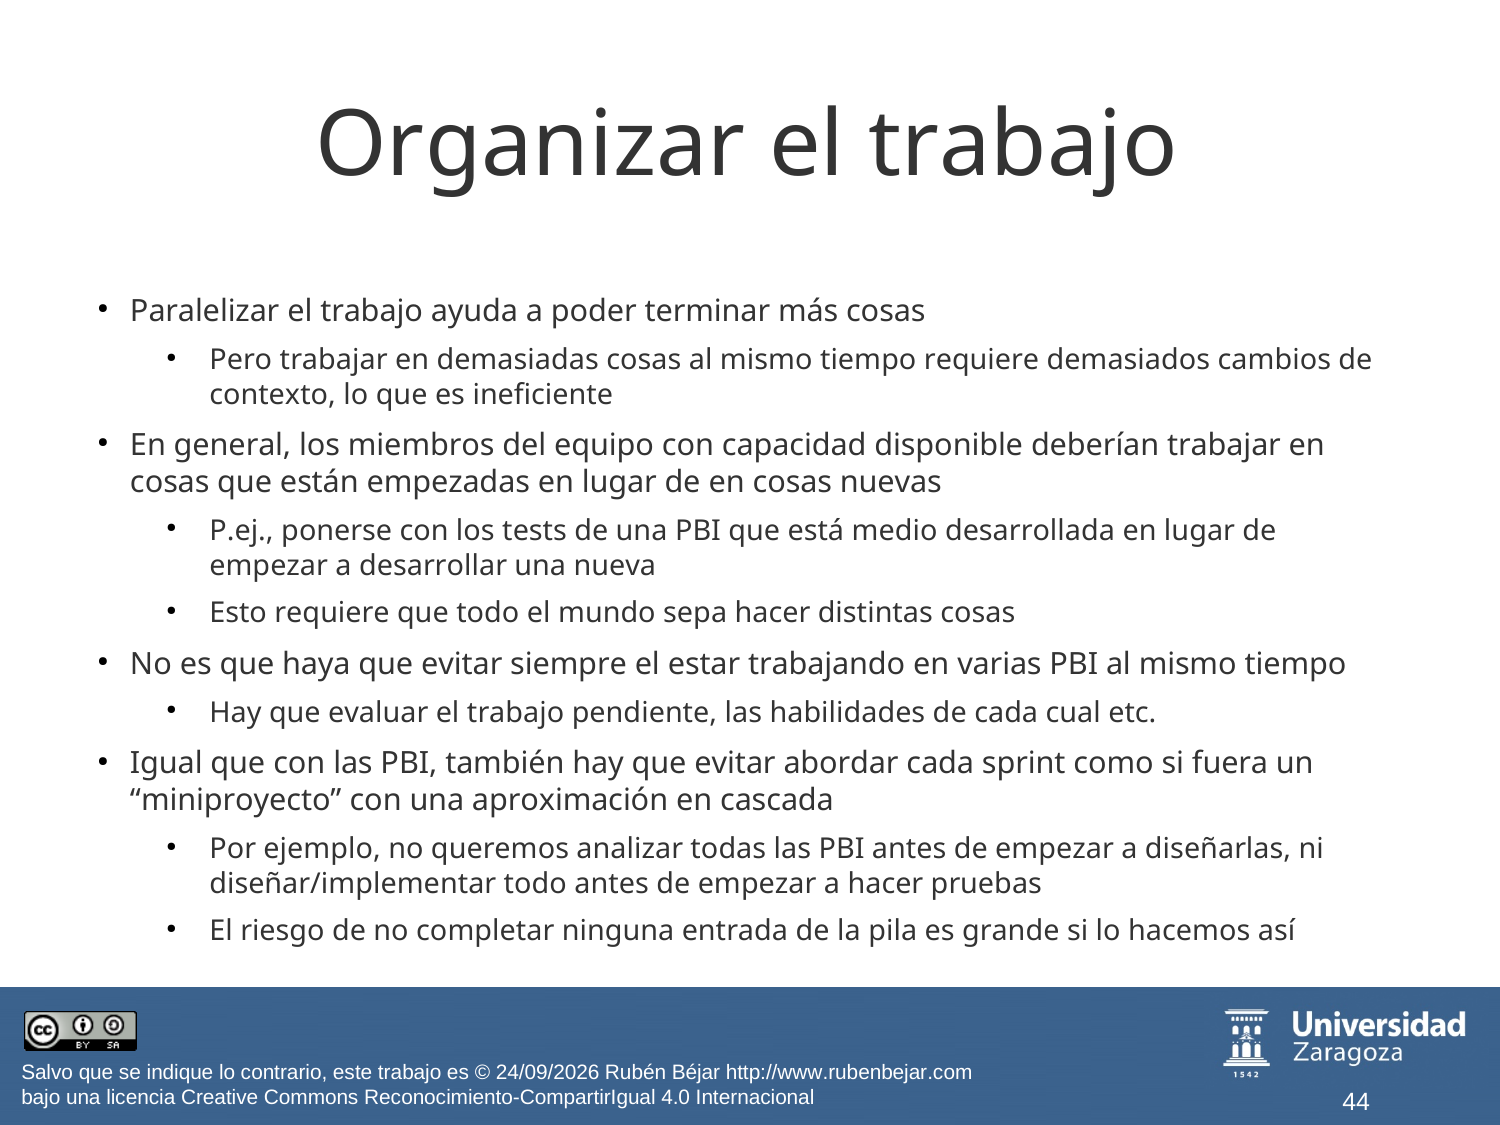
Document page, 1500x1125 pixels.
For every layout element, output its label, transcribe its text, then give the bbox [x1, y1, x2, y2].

list Paralelizar el trabajo ayuda a poder terminar más cosas Pero trabajar en demasiadas cosas al mismo tiempo requiere demasiados cambios de contexto, lo que es ineficiente En general, los miembros del equipo con capacidad disponible deberían trabajar en cosas que están empezadas en lugar de en cosas nuevas P.ej., ponerse con los tests de una PBI que está medio desarrollada en lugar de empezar a desarrollar una nueva Esto requiere que todo el mundo sepa hacer distintas cosas No es que haya que evitar siempre el estar trabajando en varias PBI al mismo tiempo Hay que evaluar el trabajo pendiente, las habilidades de cada cual etc. Igual que con las PBI, también hay que evitar abordar cada sprint como si fuera un “miniproyecto” con una aproximación en cascada Por ejemplo, no queremos analizar todas las PBI antes de empezar a diseñarlas, ni diseñar/implementar todo antes de empezar a hacer pruebas El riesgo de no completar ninguna entrada de la pila es grande si lo hacemos así [82, 283, 1418, 957]
picture [0, 987, 1500, 1125]
title Organizar el trabajo [74, 21, 1420, 257]
